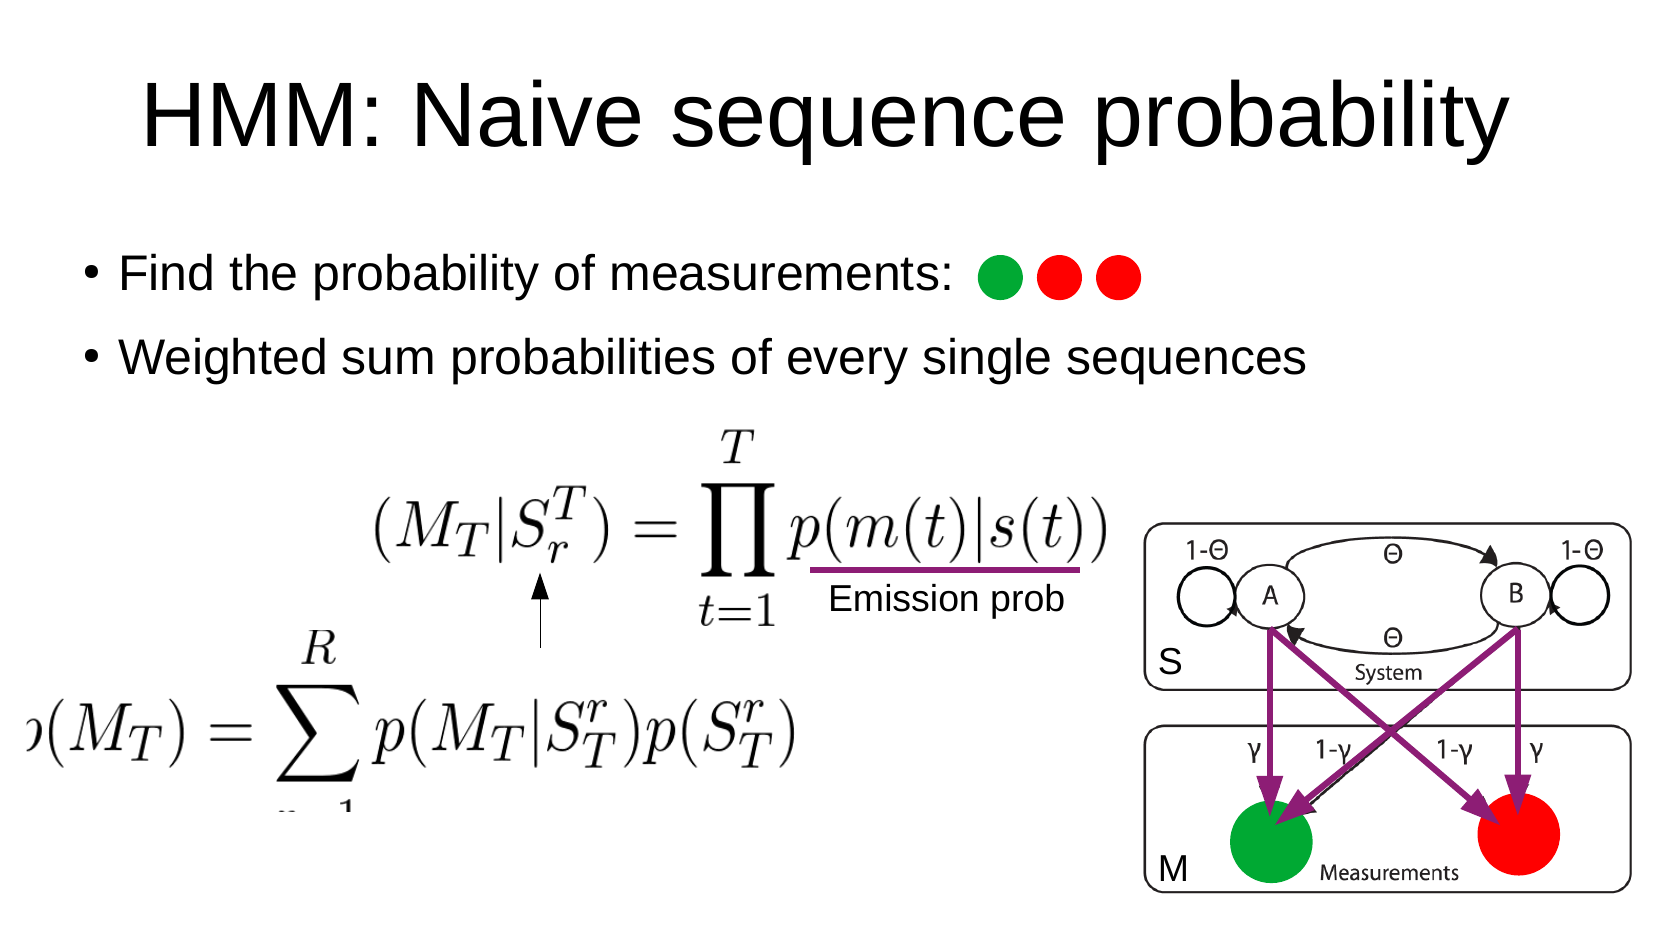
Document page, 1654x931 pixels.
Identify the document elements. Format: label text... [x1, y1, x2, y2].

text_box [1230, 800, 1313, 884]
picture [1091, 492, 1652, 928]
text_box [1036, 255, 1083, 301]
subtitle Find the probability of measurements: Weighted sum probabilities of every single sequences [1273, 637, 1384, 758]
title HMM: Naive sequence probability [82, 37, 1571, 193]
picture [1273, 758, 1351, 803]
subtitle Find the probability of measurements: Weighted sum probabilities of every single sequences [82, 217, 1571, 758]
text_box [977, 255, 1023, 301]
text_box S [1143, 633, 1189, 691]
picture [1428, 758, 1515, 805]
text_box M [1143, 839, 1189, 897]
text_box [1096, 255, 1142, 301]
picture [26, 420, 1109, 812]
text_box Emission prob [813, 570, 1081, 627]
text_box [1477, 793, 1561, 876]
subtitle Find the probability of measurements: Weighted sum probabilities of every single sequences [1397, 636, 1515, 758]
